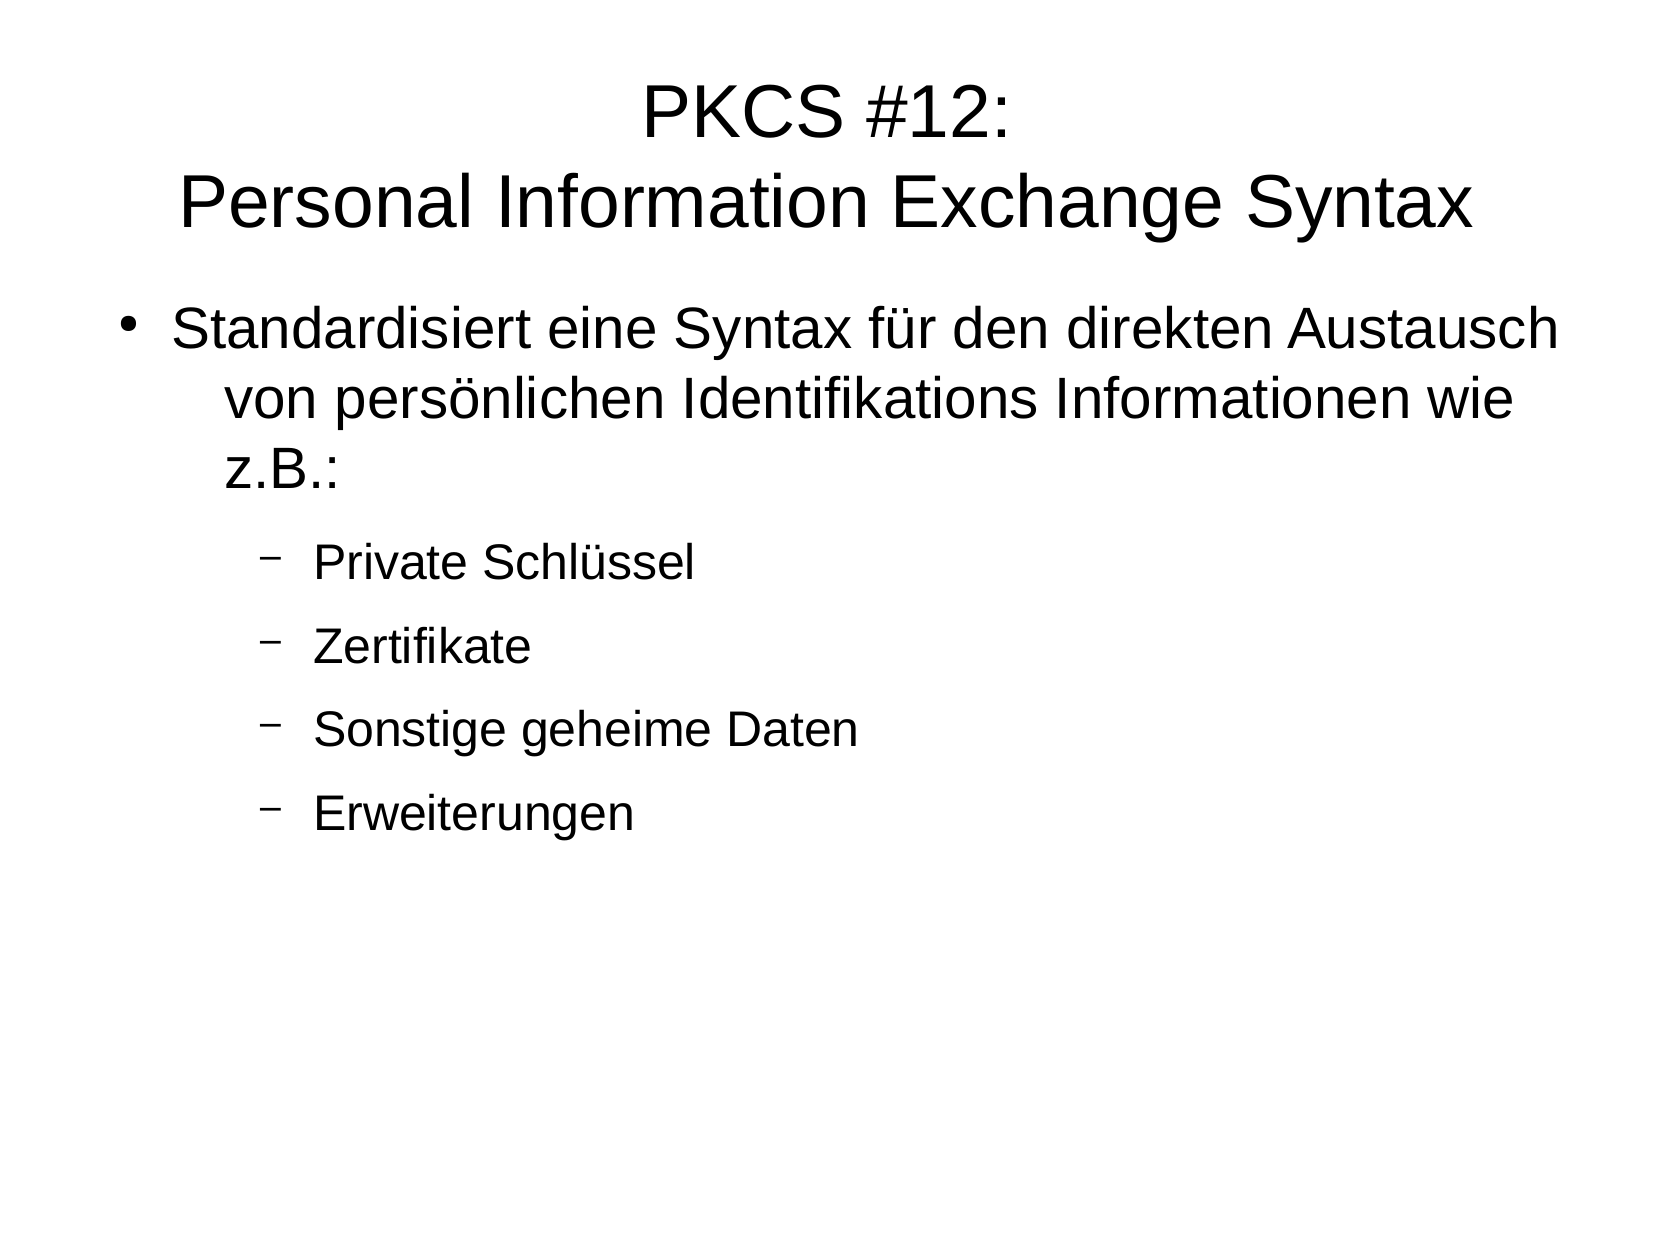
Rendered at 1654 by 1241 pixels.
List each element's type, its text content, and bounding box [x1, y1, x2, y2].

title PKCS #12: Personal Information Exchange Syntax [82, 62, 1571, 243]
text_box Standardisiert eine Syntax für den direkten Austausch von persönlichen Identifikations Informationen wie z.B.: Private Schlüssel Zertifikate Sonstige geheime Daten Erweiterungen [82, 290, 1571, 1223]
